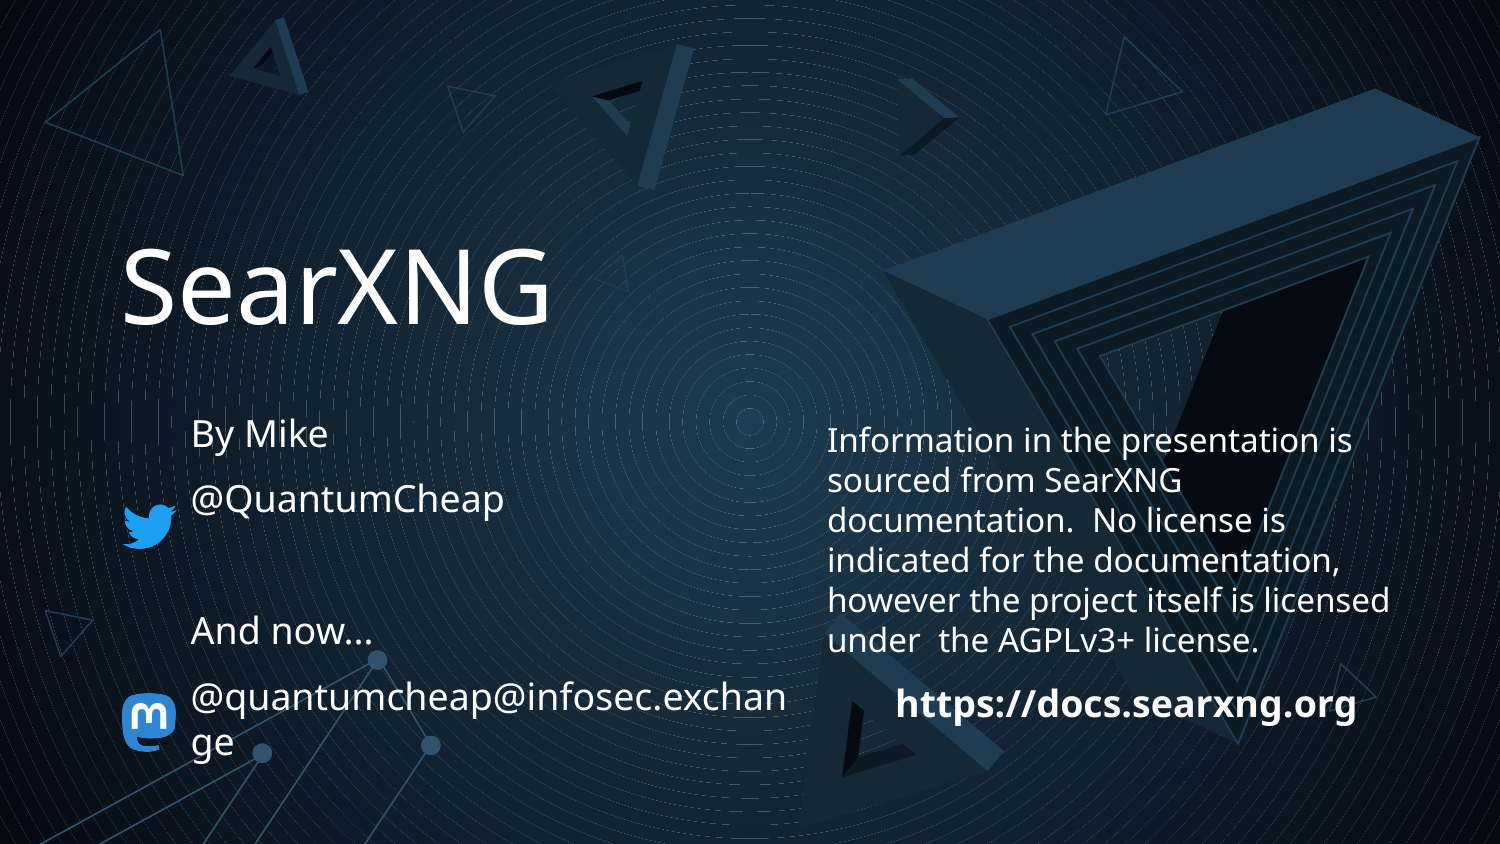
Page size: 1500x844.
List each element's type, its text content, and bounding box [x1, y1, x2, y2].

text_box Information in the presentation is sourced from SearXNG documentation. No license is indicated for the documentation, however the project itself is licensed under the AGPLv3+ license. https://docs.searxng.org [789, 404, 1427, 717]
picture [122, 504, 177, 549]
picture [122, 693, 176, 752]
title SearXNG [120, 126, 1162, 441]
subtitle By Mike @QuantumCheap And now... @quantumcheap@infosec.exchange [153, 430, 790, 743]
